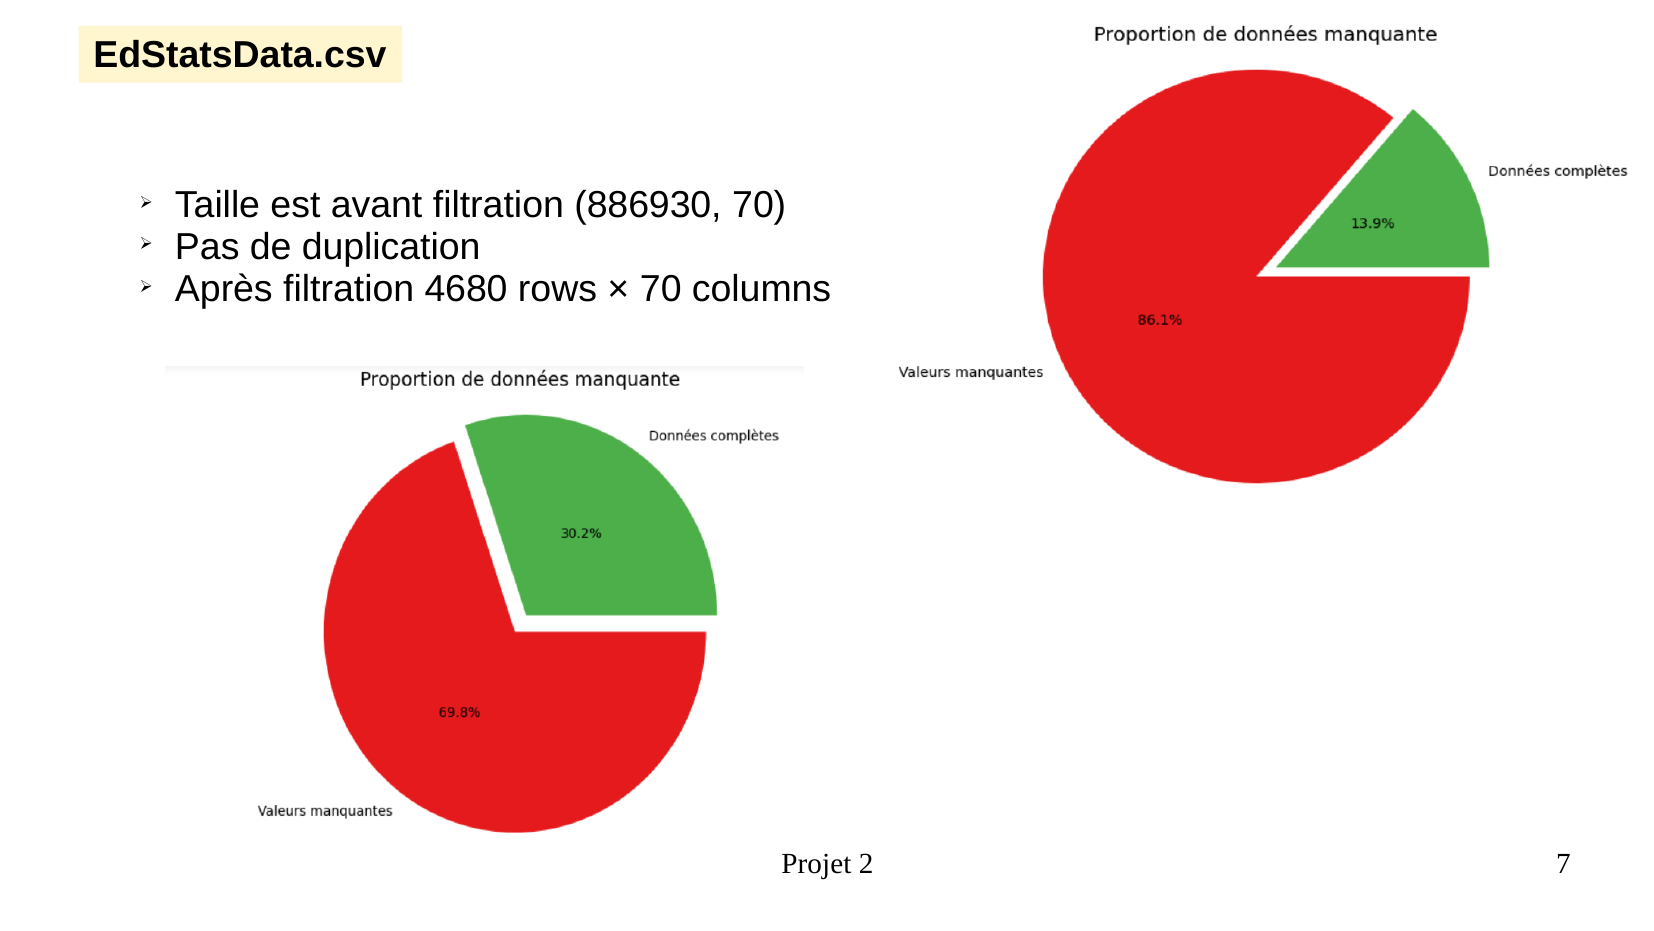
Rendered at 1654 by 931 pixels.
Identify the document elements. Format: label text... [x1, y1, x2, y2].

text_box EdStatsData.csv [78, 25, 403, 83]
picture [165, 366, 804, 840]
picture [874, 11, 1641, 485]
text_box Taille est avant filtration (886930, 70) Pas de duplication Après filtration 4680 rows × 70 columns [124, 175, 858, 359]
